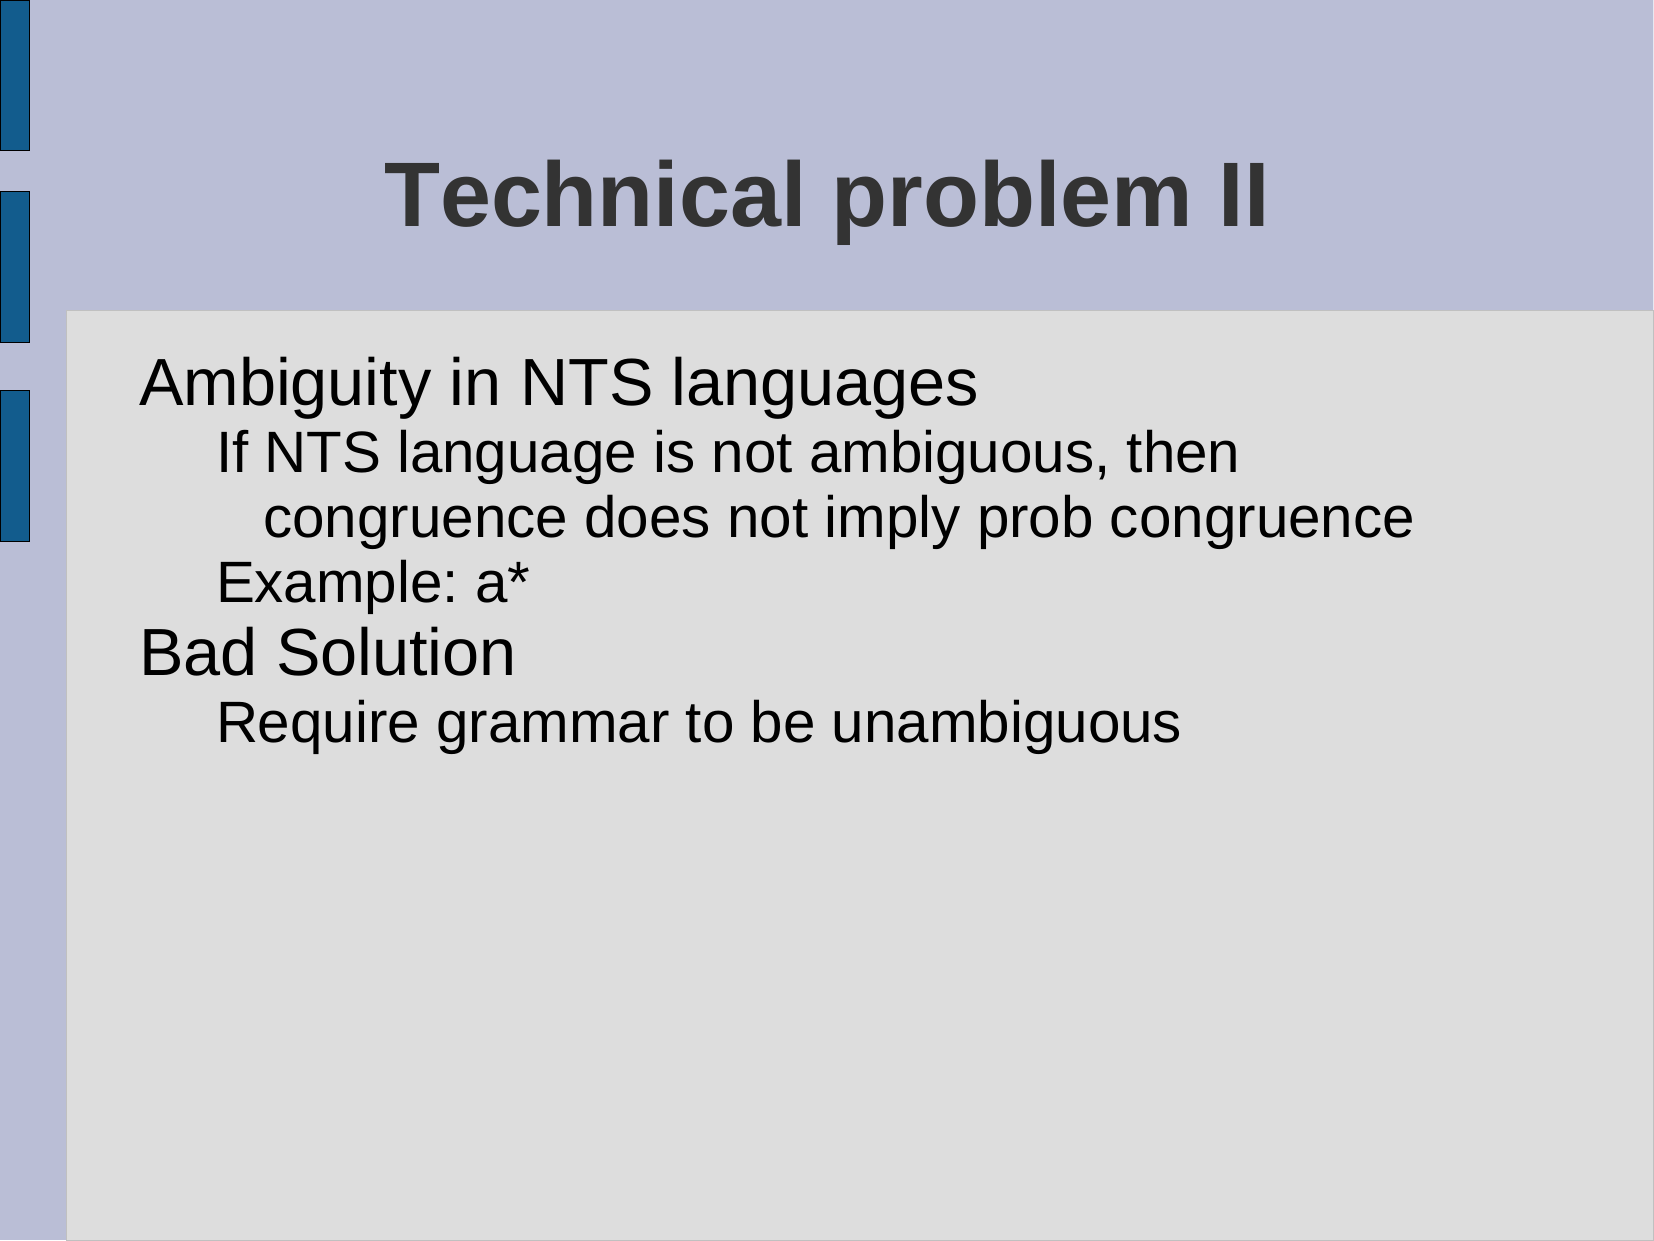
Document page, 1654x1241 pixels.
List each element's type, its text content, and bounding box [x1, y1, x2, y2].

list Ambiguity in NTS languages If NTS language is not ambiguous, then congruence does not imply prob congruence Example: a* Bad Solution Require grammar to be unambiguous [121, 344, 1534, 1127]
title Technical problem II [121, 91, 1534, 299]
